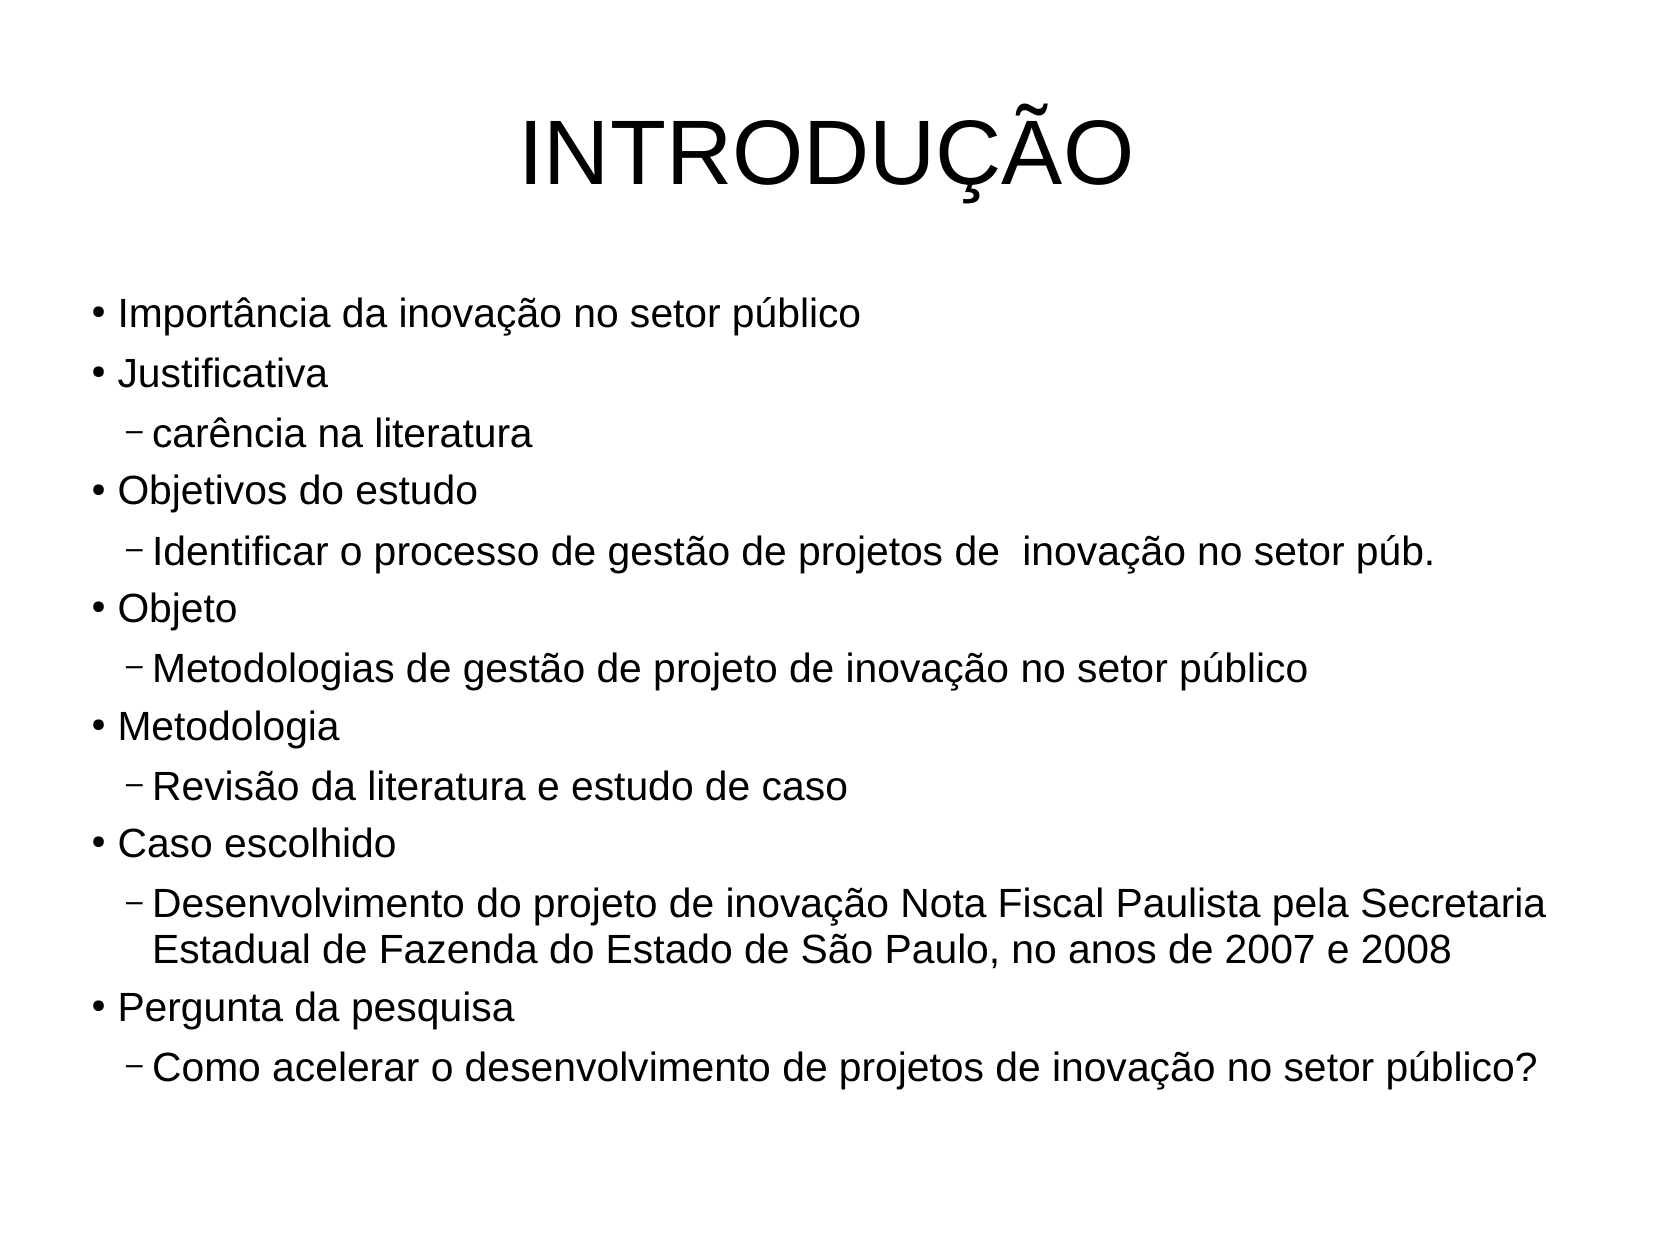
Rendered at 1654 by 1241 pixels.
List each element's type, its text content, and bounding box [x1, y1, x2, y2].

title INTRODUÇÃO [82, 49, 1571, 257]
list Importância da inovação no setor público Justificativa carência na literatura Objetivos do estudo Identificar o processo de gestão de projetos de inovação no setor púb. Objeto Metodologias de gestão de projeto de inovação no setor público Metodologia Revisão da literatura e estudo de caso Caso escolhido Desenvolvimento do projeto de inovação Nota Fiscal Paulista pela Secretaria Estadual de Fazenda do Estado de São Paulo, no anos de 2007 e 2008 Pergunta da pesquisa Como acelerar o desenvolvimento de projetos de inovação no setor público? [82, 290, 1571, 1170]
